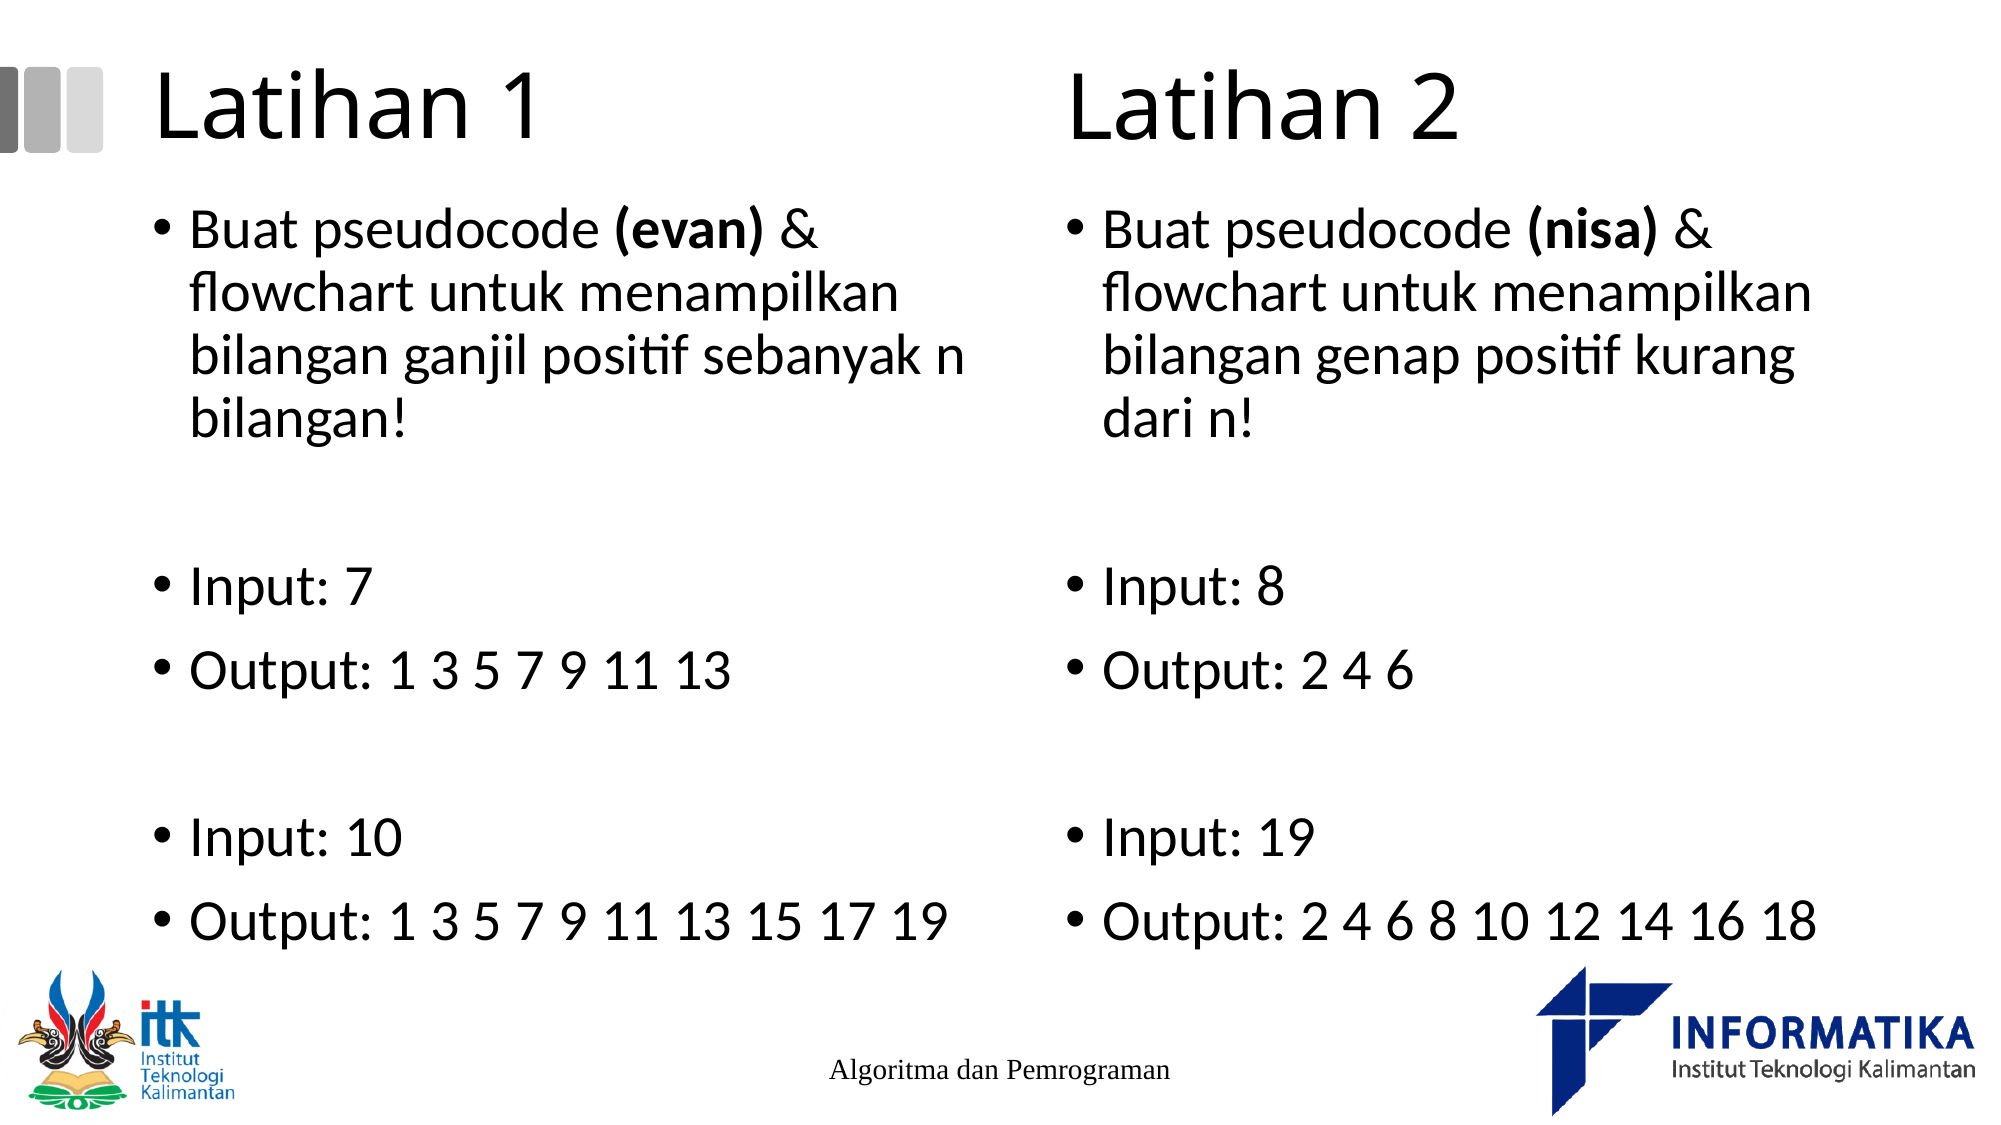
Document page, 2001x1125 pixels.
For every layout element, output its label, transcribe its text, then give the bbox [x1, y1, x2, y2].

list Buat pseudocode (nisa) & flowchart untuk menampilkan bilangan genap positif kurang dari n! Input: 8 Output: 2 4 6 Input: 19 Output: 2 4 6 8 10 12 14 16 18 [1050, 191, 1863, 905]
title Latihan 1 [137, 1, 1013, 191]
picture [0, 935, 253, 1125]
title Latihan 2 [1050, 1, 1863, 191]
list Buat pseudocode (evan) & flowchart untuk menampilkan bilangan ganjil positif sebanyak n bilangan! Input: 7 Output: 1 3 5 7 9 11 13 Input: 10 Output: 1 3 5 7 9 11 13 15 17 19 [137, 191, 1013, 901]
picture [1534, 965, 1976, 1118]
